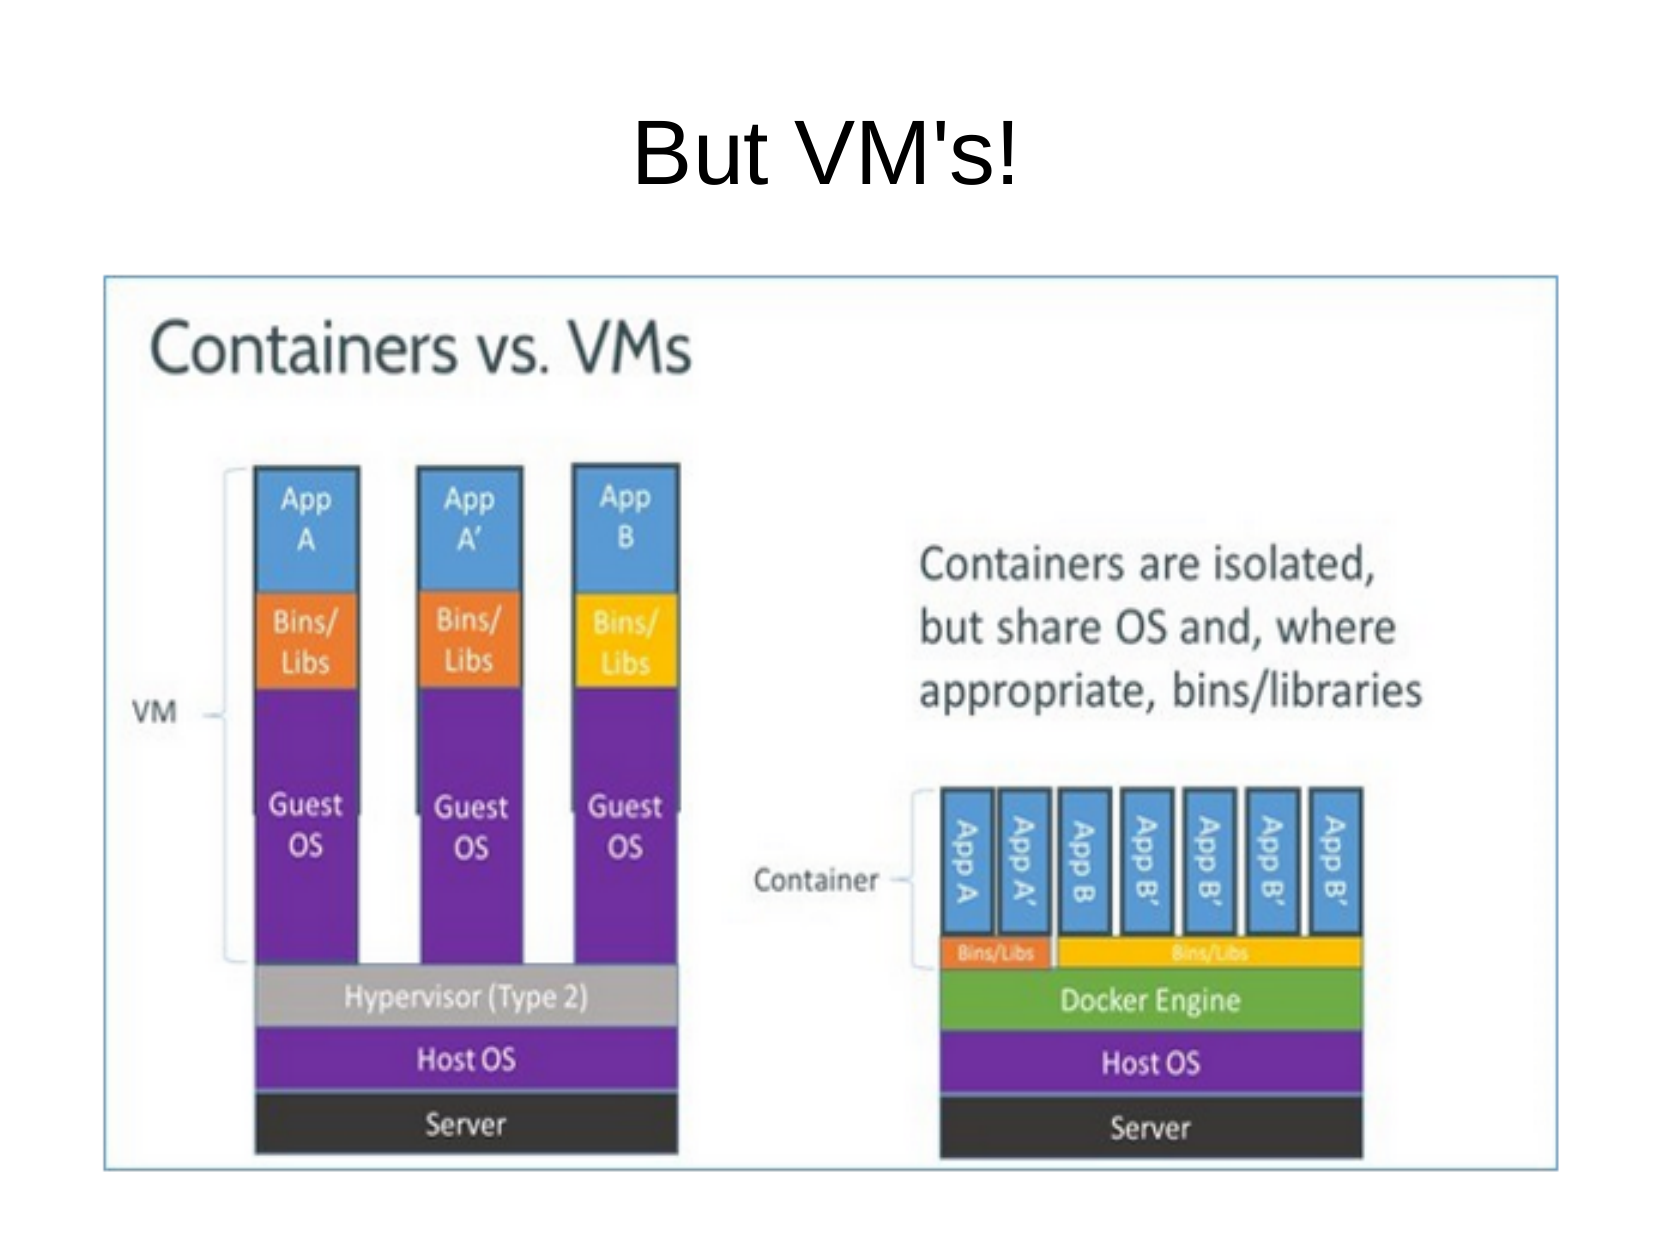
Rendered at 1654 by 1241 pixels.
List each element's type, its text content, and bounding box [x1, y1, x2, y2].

picture [85, 263, 1571, 1186]
title But VM's! [82, 49, 1571, 257]
